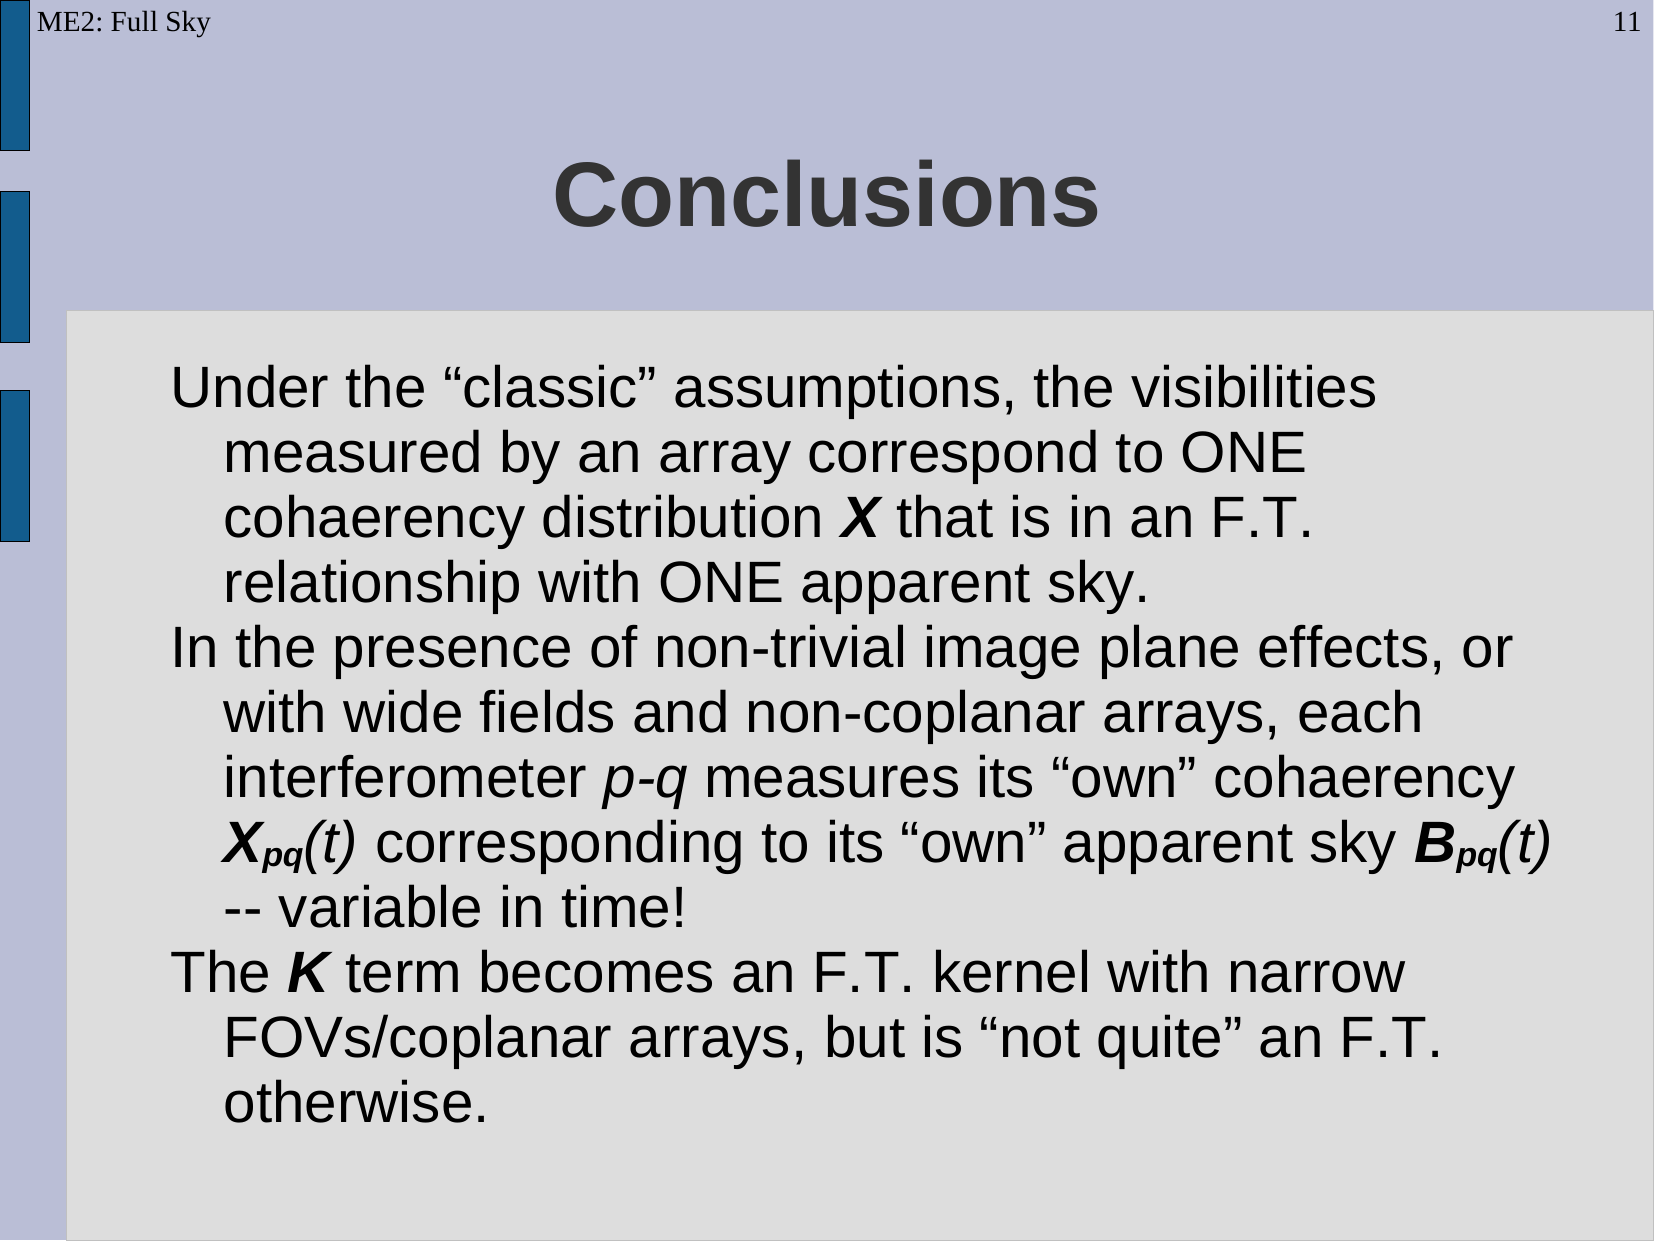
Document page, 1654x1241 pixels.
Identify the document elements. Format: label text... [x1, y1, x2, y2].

title Conclusions [121, 91, 1534, 299]
list Under the “classic” assumptions, the visibilities measured by an array correspond to ONE cohaerency distribution X that is in an F.T. relationship with ONE apparent sky. In the presence of non-trivial image plane effects, or with wide fields and non-coplanar arrays, each interferometer p-q measures its “own” cohaerency Xpq(t) corresponding to its “own” apparent sky Bpq(t) -- variable in time! The K term becomes an F.T. kernel with narrow FOVs/coplanar arrays, but is “not quite” an F.T. otherwise. [152, 354, 1565, 1205]
